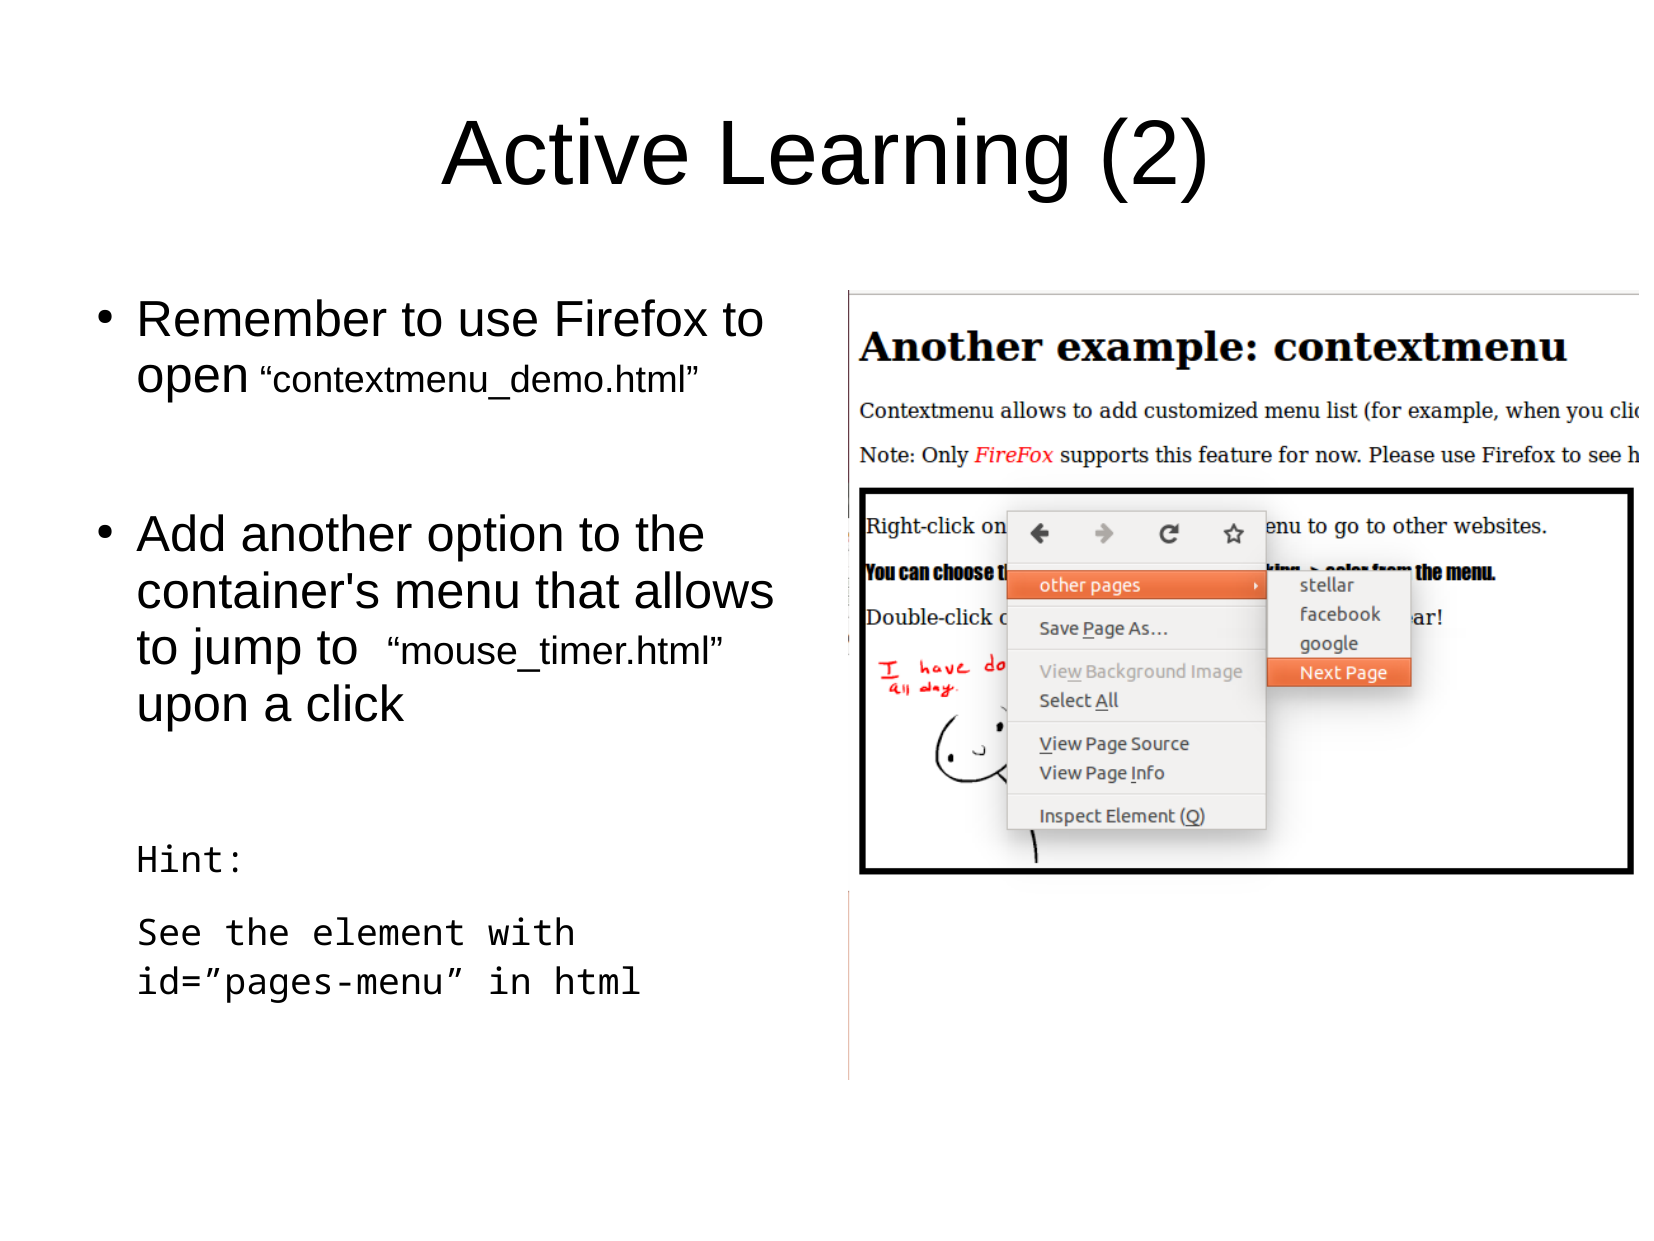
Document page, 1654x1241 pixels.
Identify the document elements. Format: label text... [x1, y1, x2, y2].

title Active Learning (2) [82, 49, 1571, 257]
list Remember to use Firefox to open “contextmenu_demo.html” Add another option to the container's menu that allows to jump to “mouse_timer.html” upon a click Hint: See the element with id=”pages-menu” in html [82, 290, 809, 1010]
picture [848, 290, 1639, 1081]
